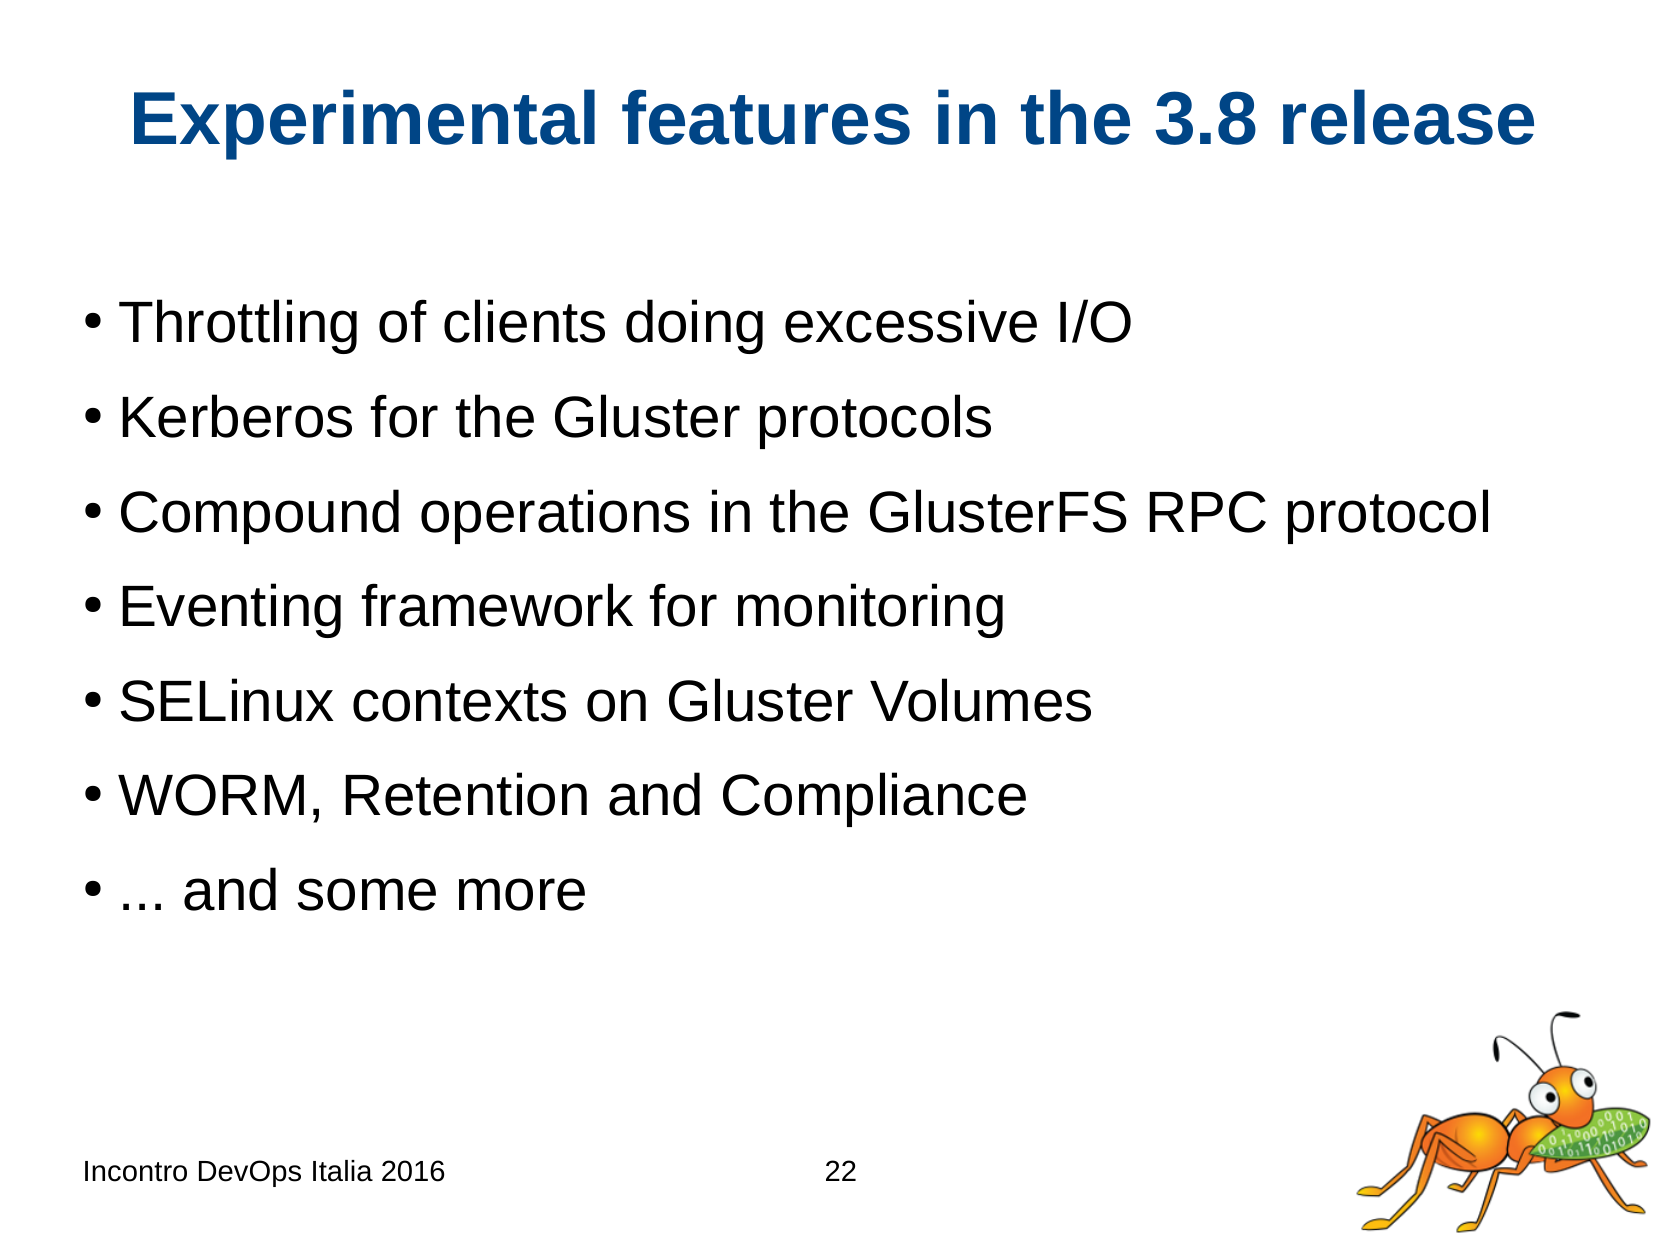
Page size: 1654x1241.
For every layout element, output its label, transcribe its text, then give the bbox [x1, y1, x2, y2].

list Throttling of clients doing excessive I/O Kerberos for the Gluster protocols Compound operations in the GlusterFS RPC protocol Eventing framework for monitoring SELinux contexts on Gluster Volumes WORM, Retention and Compliance ... and some more [82, 290, 1571, 1010]
title Experimental features in the 3.8 release [90, 15, 1579, 223]
picture [1353, 1009, 1654, 1235]
